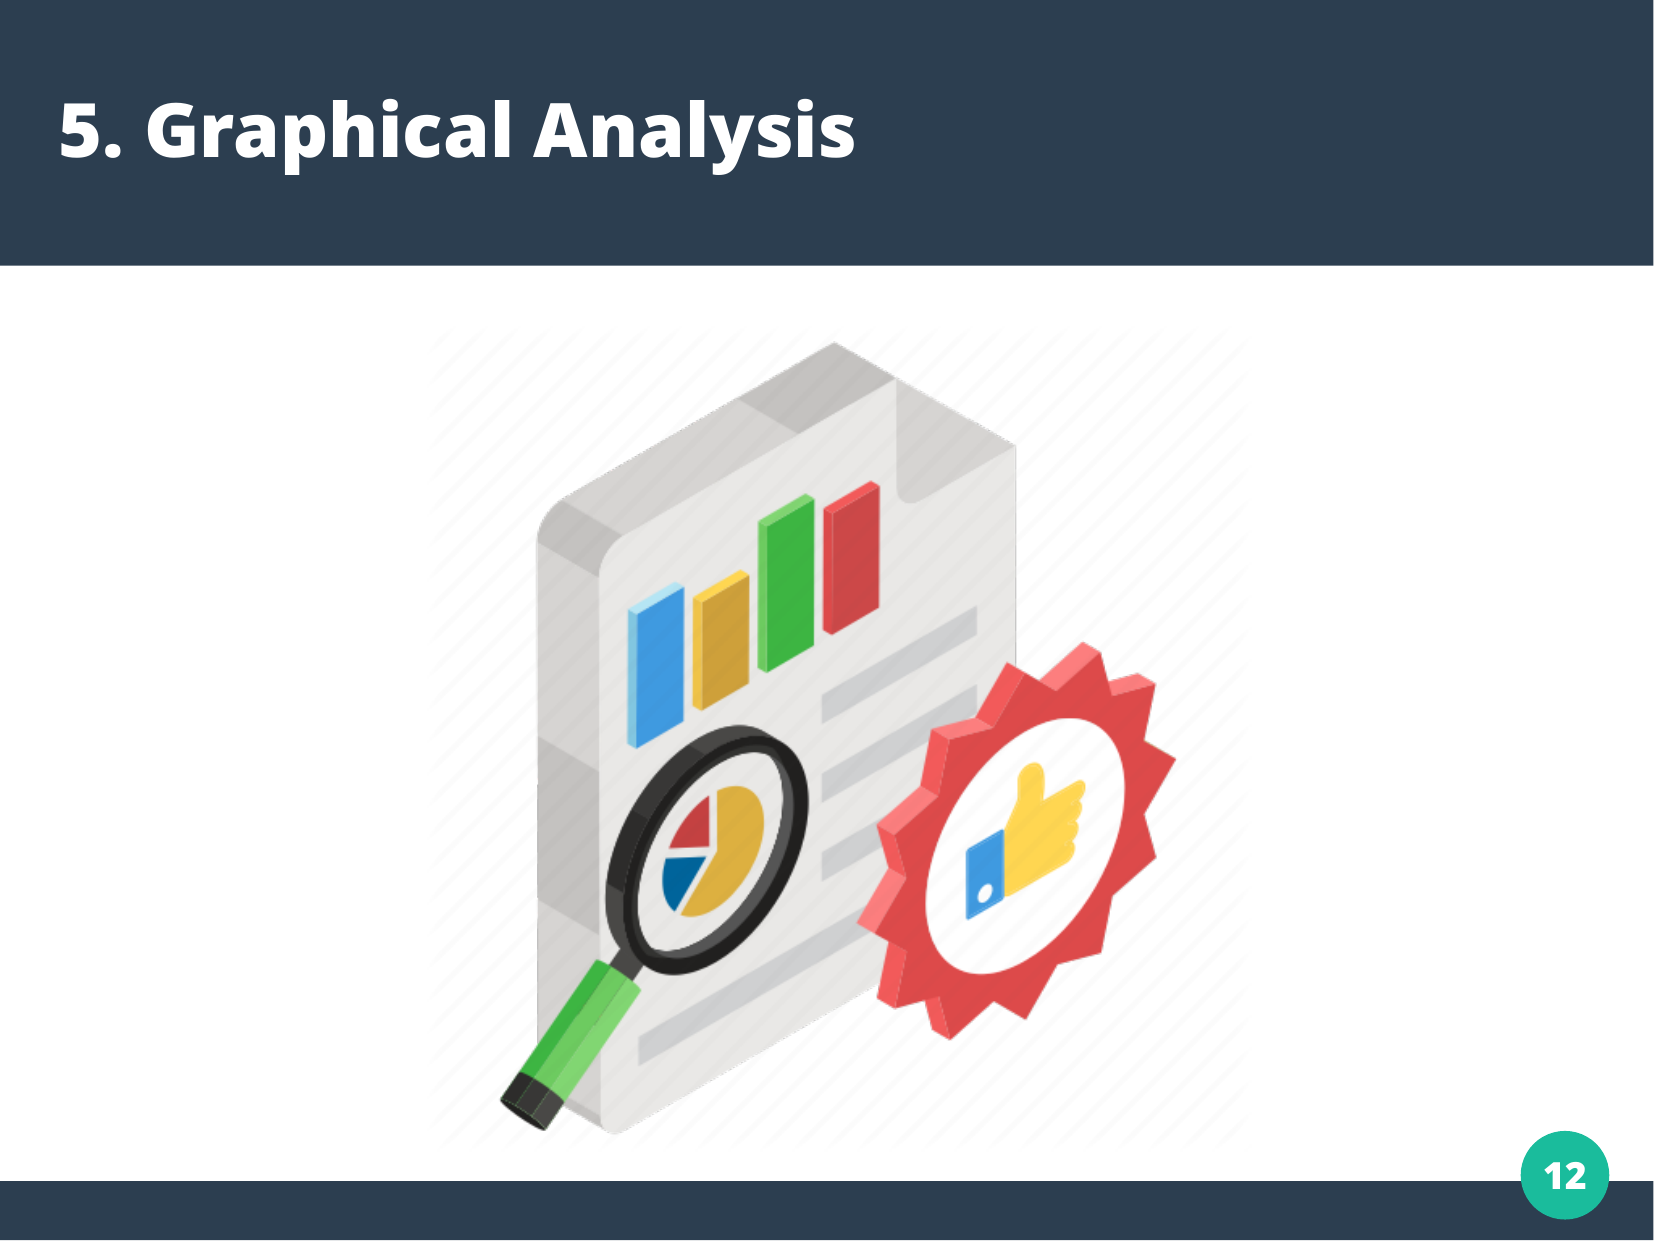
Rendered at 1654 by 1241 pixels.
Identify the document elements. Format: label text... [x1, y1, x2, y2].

title 5. Graphical Analysis [59, 49, 1595, 207]
picture [425, 324, 1252, 1152]
